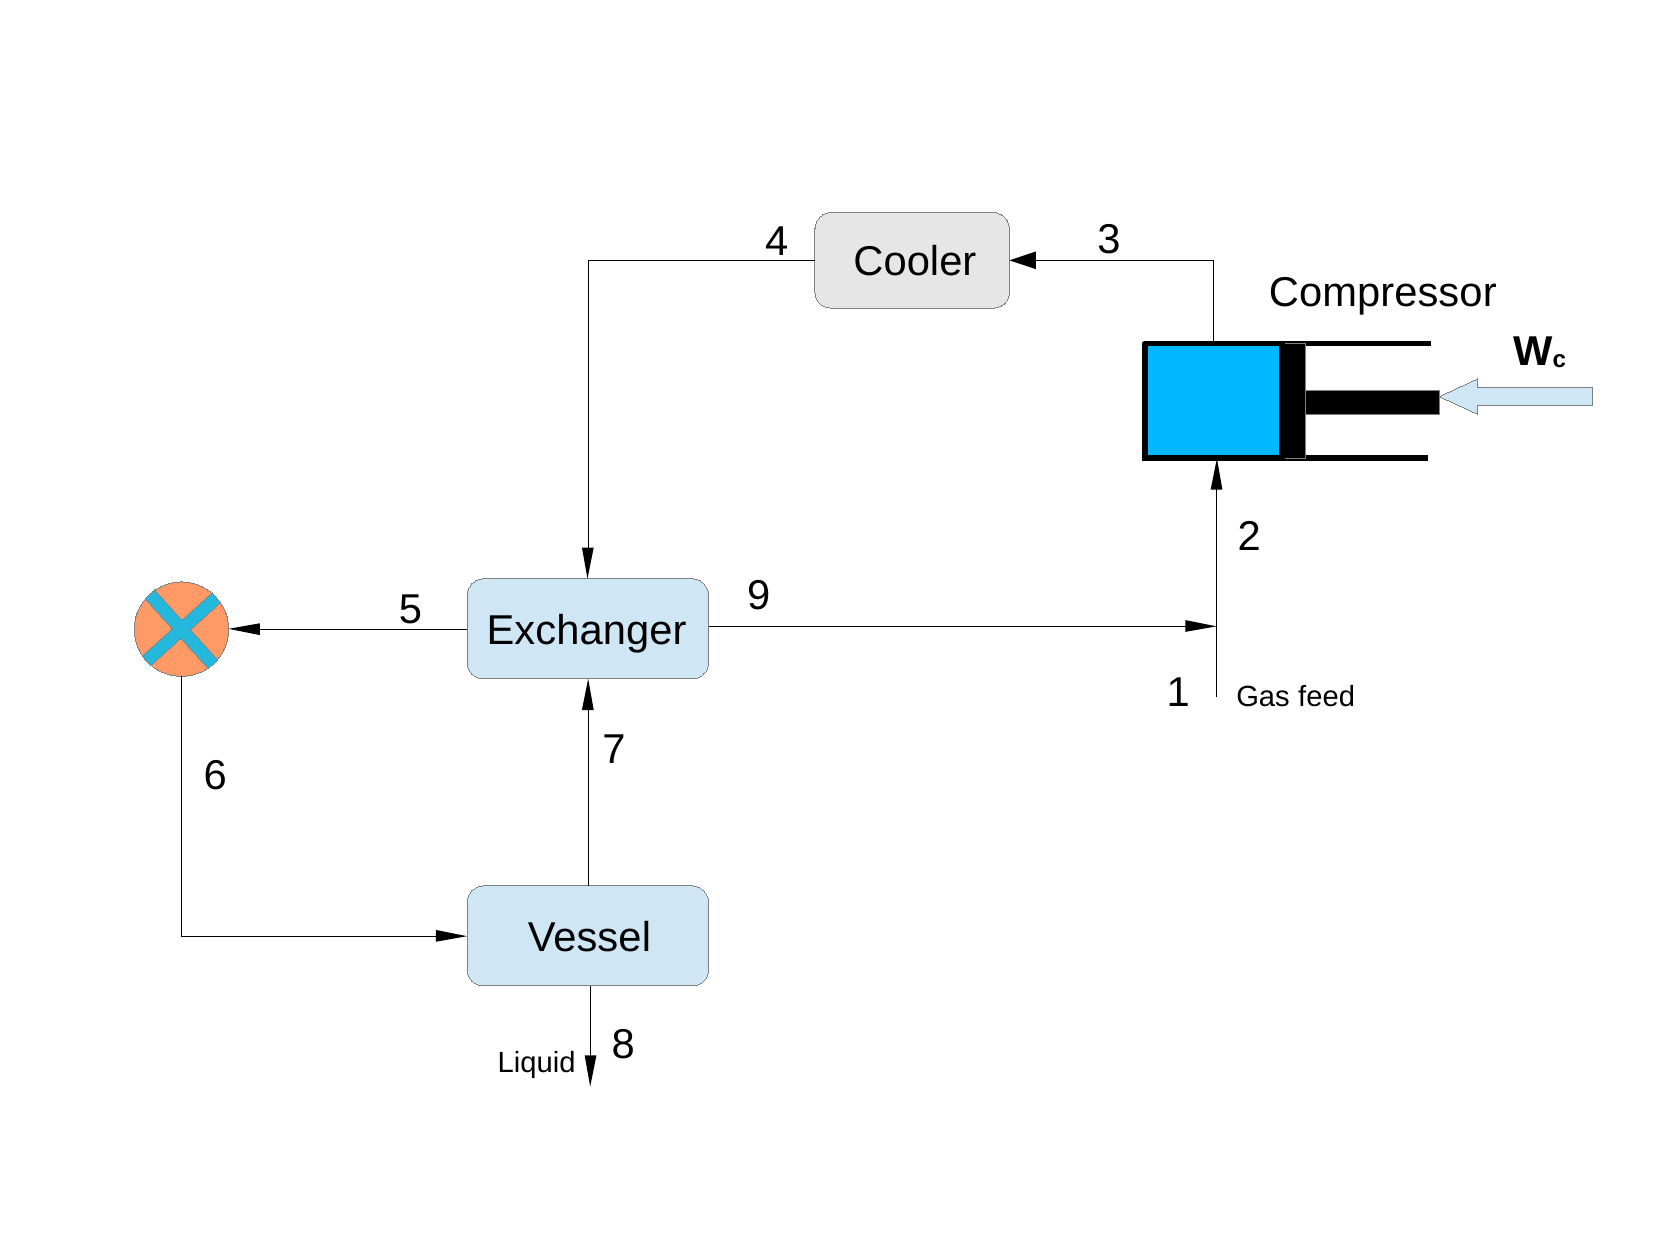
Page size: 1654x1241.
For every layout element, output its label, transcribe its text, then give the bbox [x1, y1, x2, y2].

text_box [467, 578, 709, 679]
text_box [467, 885, 709, 986]
text_box 9 [732, 564, 786, 626]
text_box 3 [1082, 207, 1136, 270]
text_box Liquid [482, 1039, 591, 1087]
text_box Gas feed [1221, 672, 1371, 721]
text_box [134, 581, 229, 677]
text_box 4 [750, 261, 804, 272]
text_box Vessel [513, 906, 668, 968]
text_box 1 [1151, 661, 1205, 723]
text_box Exchanger [471, 599, 709, 661]
text_box [814, 212, 1010, 309]
text_box 8 [596, 1013, 650, 1075]
text_box 2 [1222, 505, 1276, 567]
text_box 5 [384, 578, 438, 641]
text_box Compressor [1254, 261, 1512, 323]
text_box Wc [1498, 319, 1593, 395]
text_box [1144, 343, 1593, 459]
text_box 6 [188, 744, 242, 806]
text_box 7 [587, 718, 641, 780]
text_box Cooler [838, 230, 992, 292]
text_box 4 [750, 210, 804, 260]
